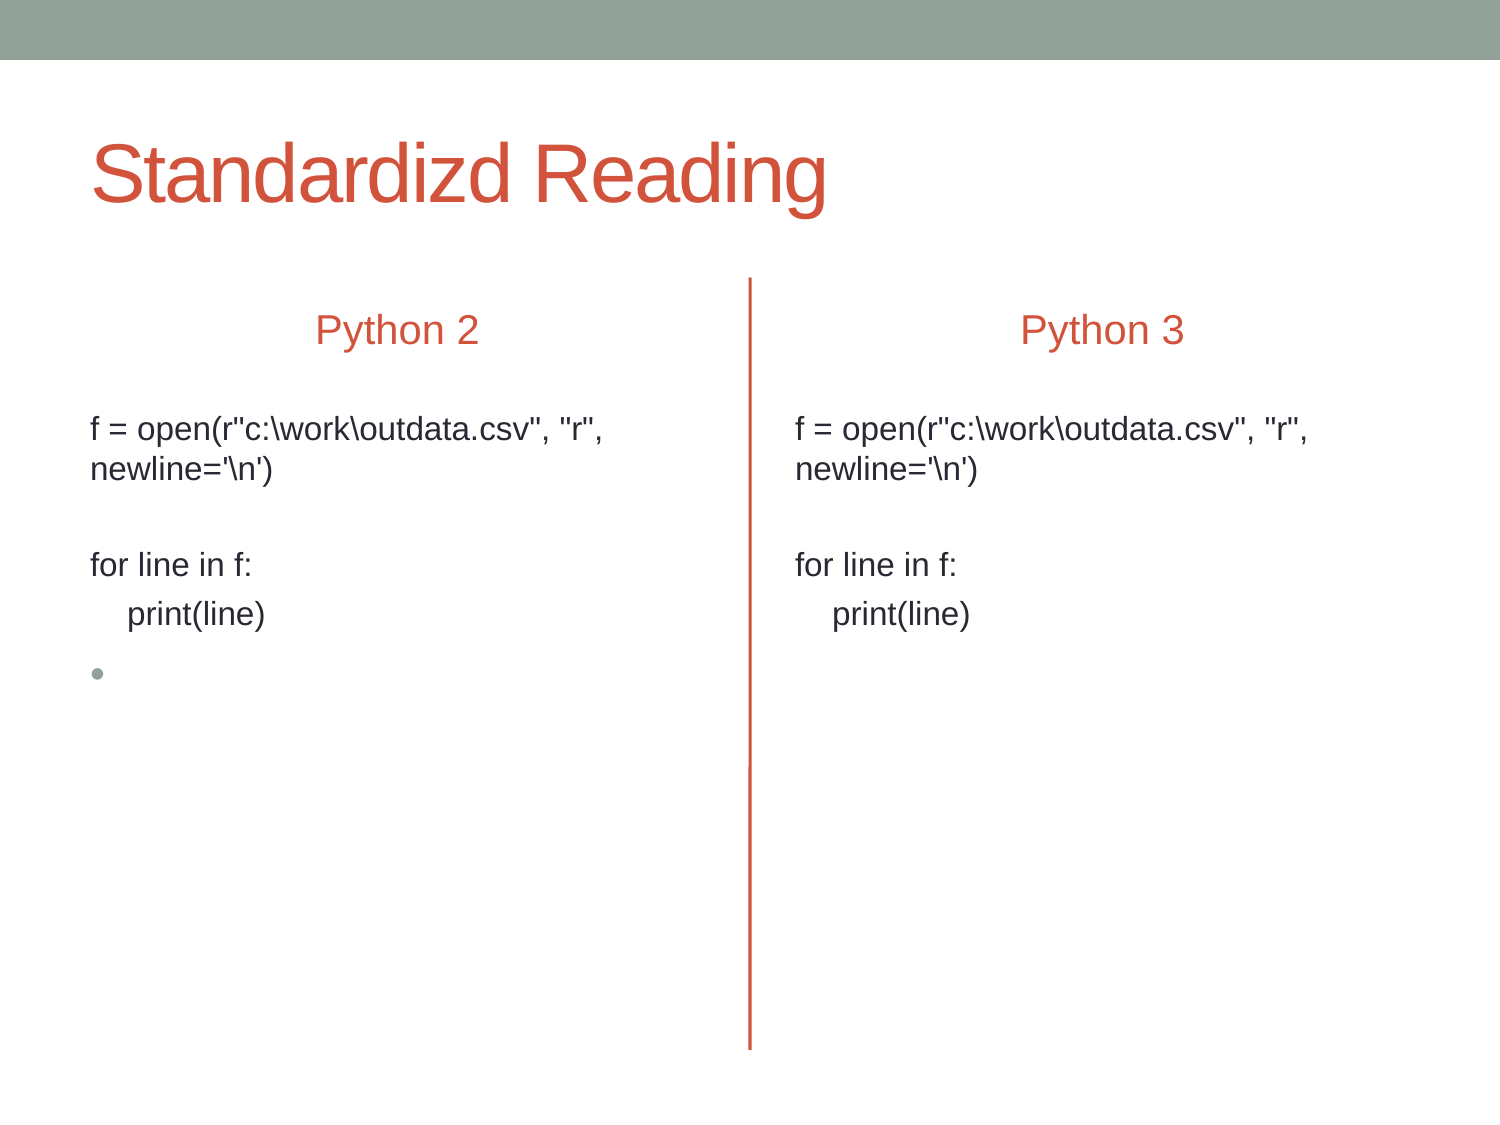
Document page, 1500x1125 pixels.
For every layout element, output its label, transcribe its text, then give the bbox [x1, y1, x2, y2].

list Python 3 [780, 275, 1426, 380]
title Standardizd Reading [75, 87, 1426, 251]
list f = open(r"c:\work\outdata.csv", "r", newline='\n') for line in f: print(line) [780, 399, 1426, 1049]
list Python 2 [75, 275, 721, 380]
list f = open(r"c:\work\outdata.csv", "r", newline='\n') for line in f: print(line) [75, 399, 721, 1049]
